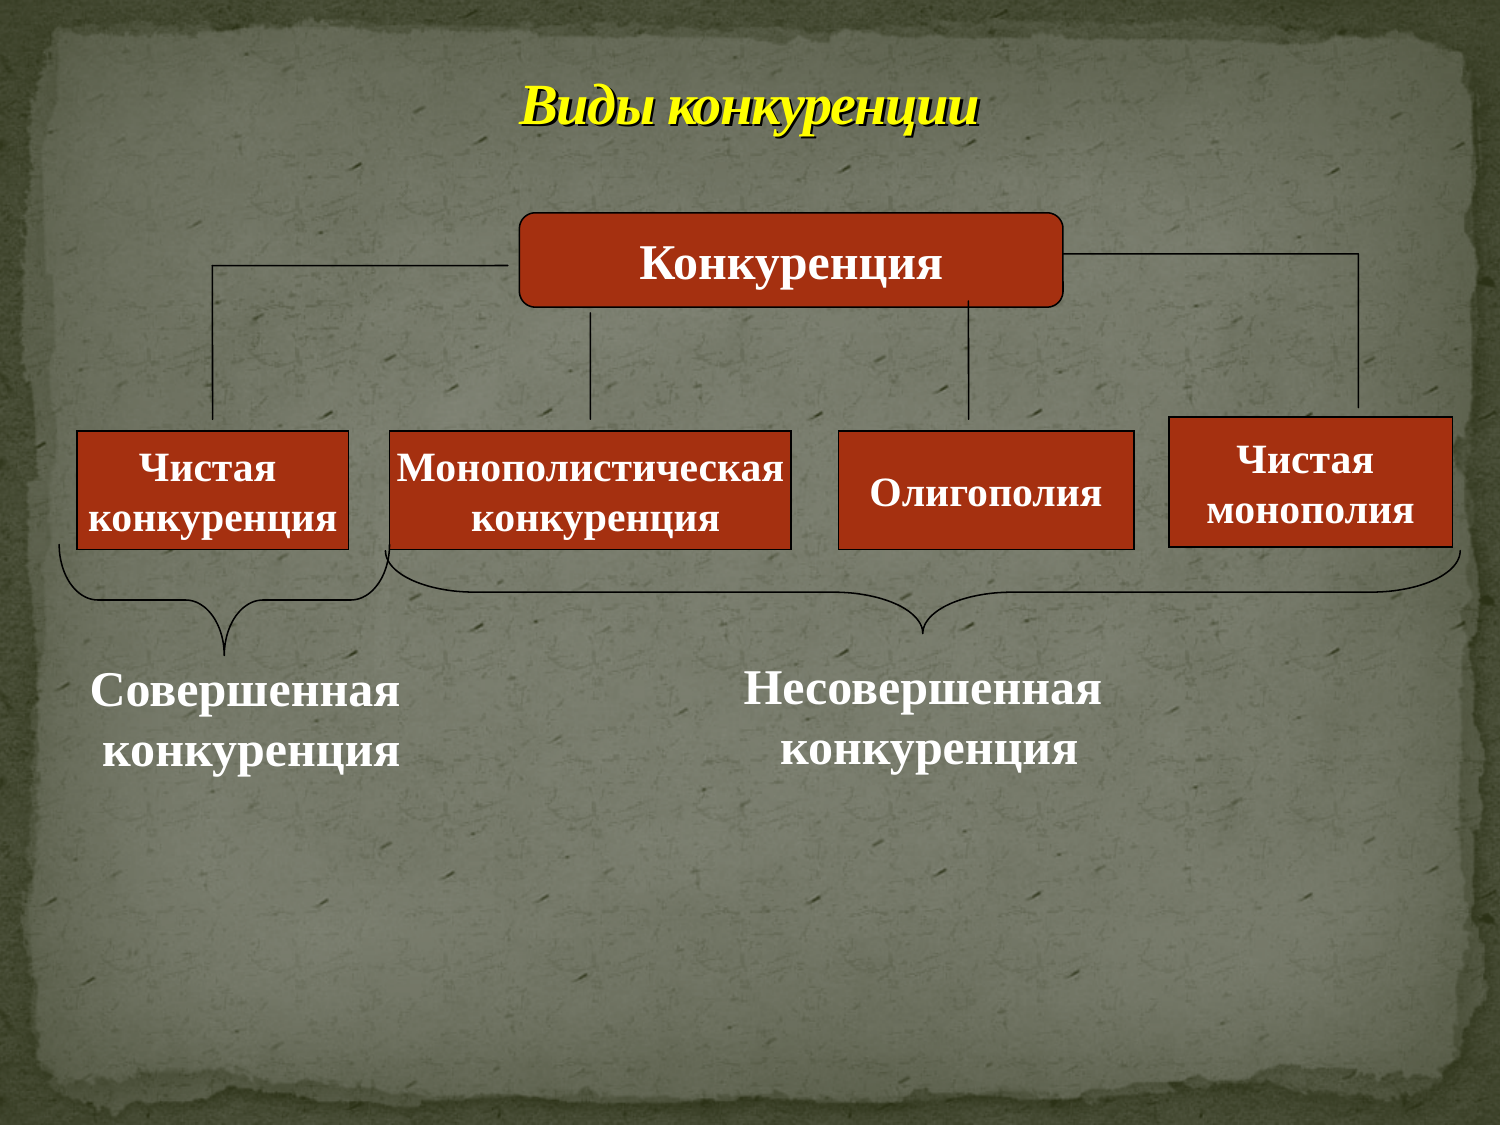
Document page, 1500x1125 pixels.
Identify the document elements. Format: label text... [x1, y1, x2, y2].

text_box Несовершенная конкуренция [755, 655, 1091, 774]
text_box Монополистическая конкуренция [390, 431, 791, 549]
text_box Чистая конкуренция [77, 431, 349, 549]
text_box Олигополия [838, 431, 1134, 549]
text_box Совершенная конкуренция [44, 658, 446, 776]
text_box Конкуренция [519, 212, 1063, 308]
text_box Чистая монополия [1169, 417, 1452, 547]
title Виды конкуренции [75, 24, 1426, 144]
